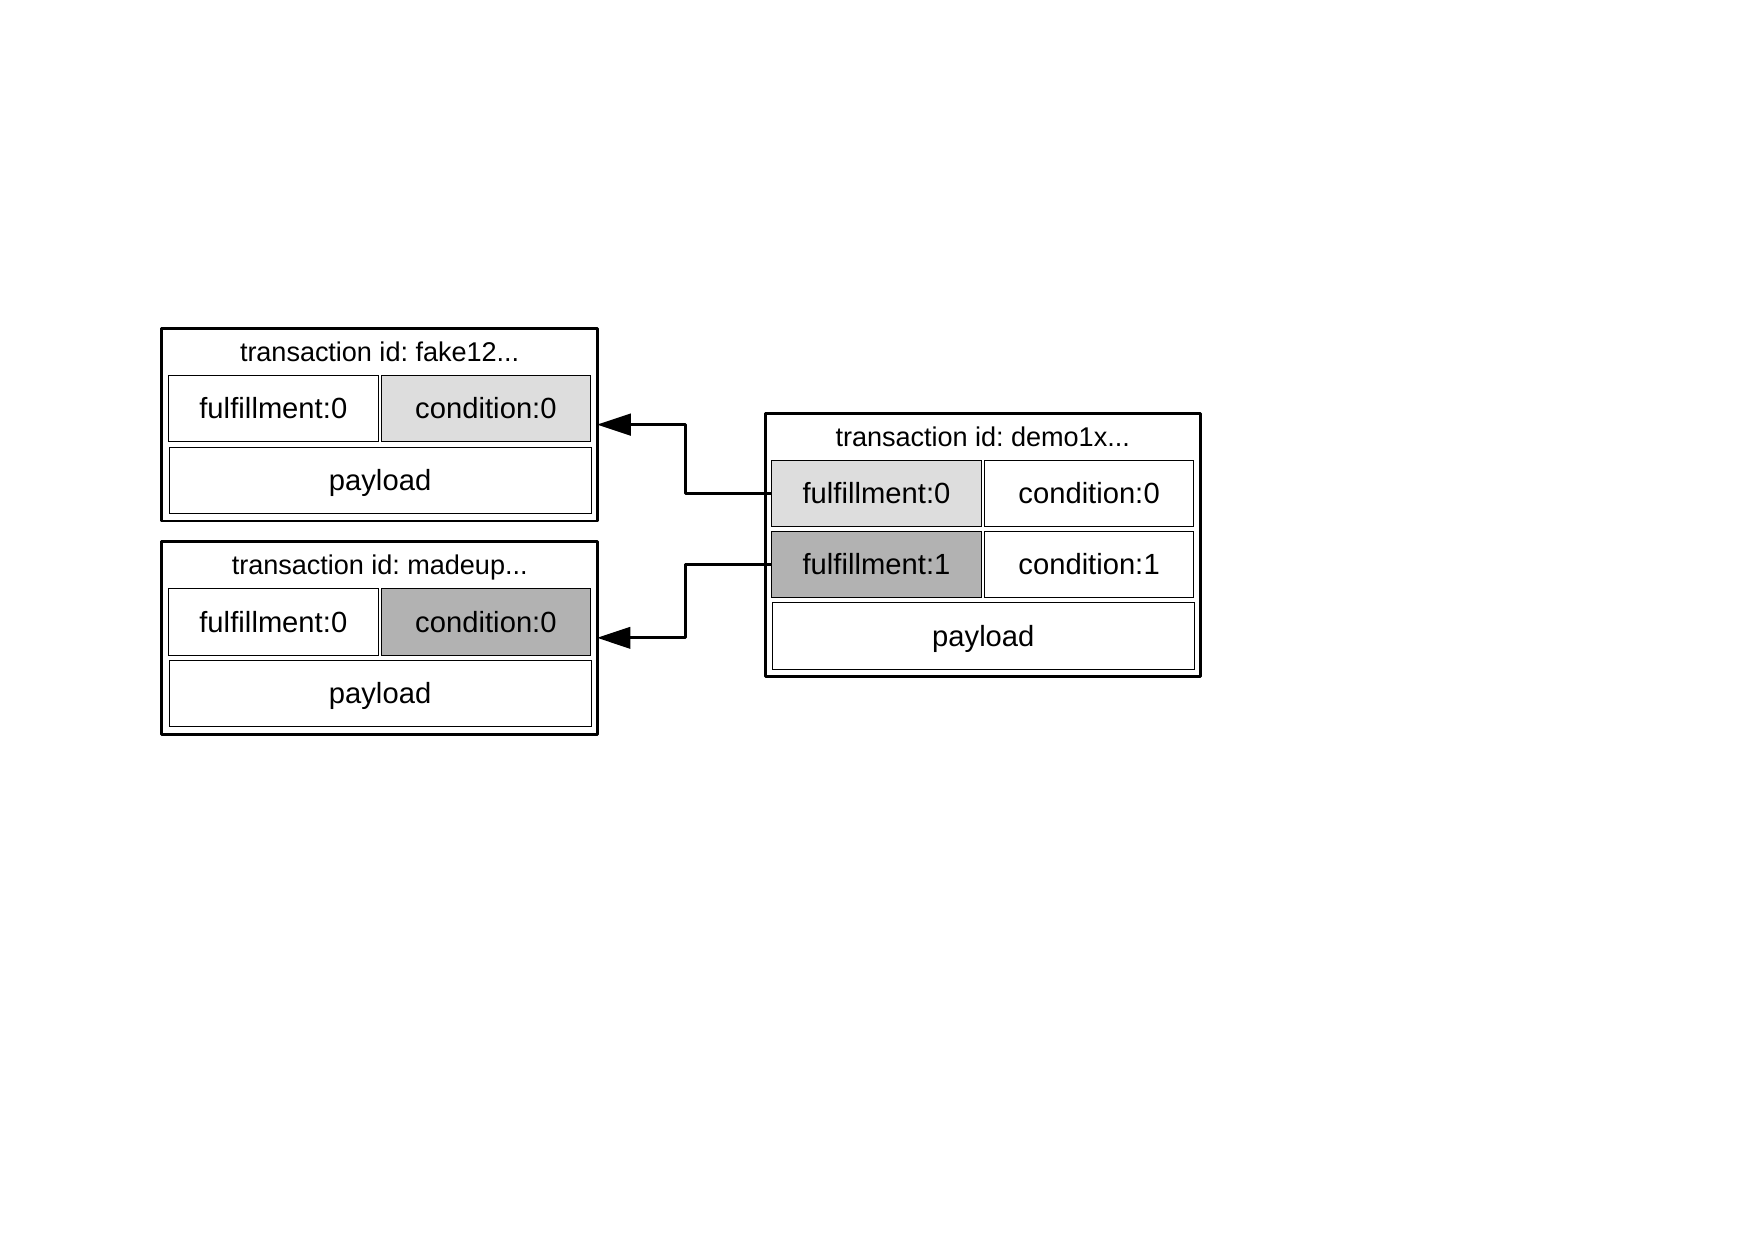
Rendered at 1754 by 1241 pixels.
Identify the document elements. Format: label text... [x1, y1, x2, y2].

text_box fulfillment:0 [168, 588, 379, 656]
text_box transaction id: madeup... [161, 541, 598, 735]
text_box payload [772, 602, 1195, 670]
text_box condition:0 [381, 375, 591, 442]
text_box transaction id: demo1x... [765, 413, 1201, 677]
text_box fulfillment:0 [771, 460, 982, 527]
text_box condition:0 [984, 460, 1194, 527]
text_box payload [169, 660, 592, 727]
text_box fulfillment:0 [168, 375, 379, 442]
text_box fulfillment:1 [771, 531, 982, 598]
text_box transaction id: fake12... [161, 328, 598, 521]
text_box condition:1 [984, 531, 1194, 598]
text_box payload [169, 447, 592, 514]
text_box condition:0 [381, 588, 591, 656]
